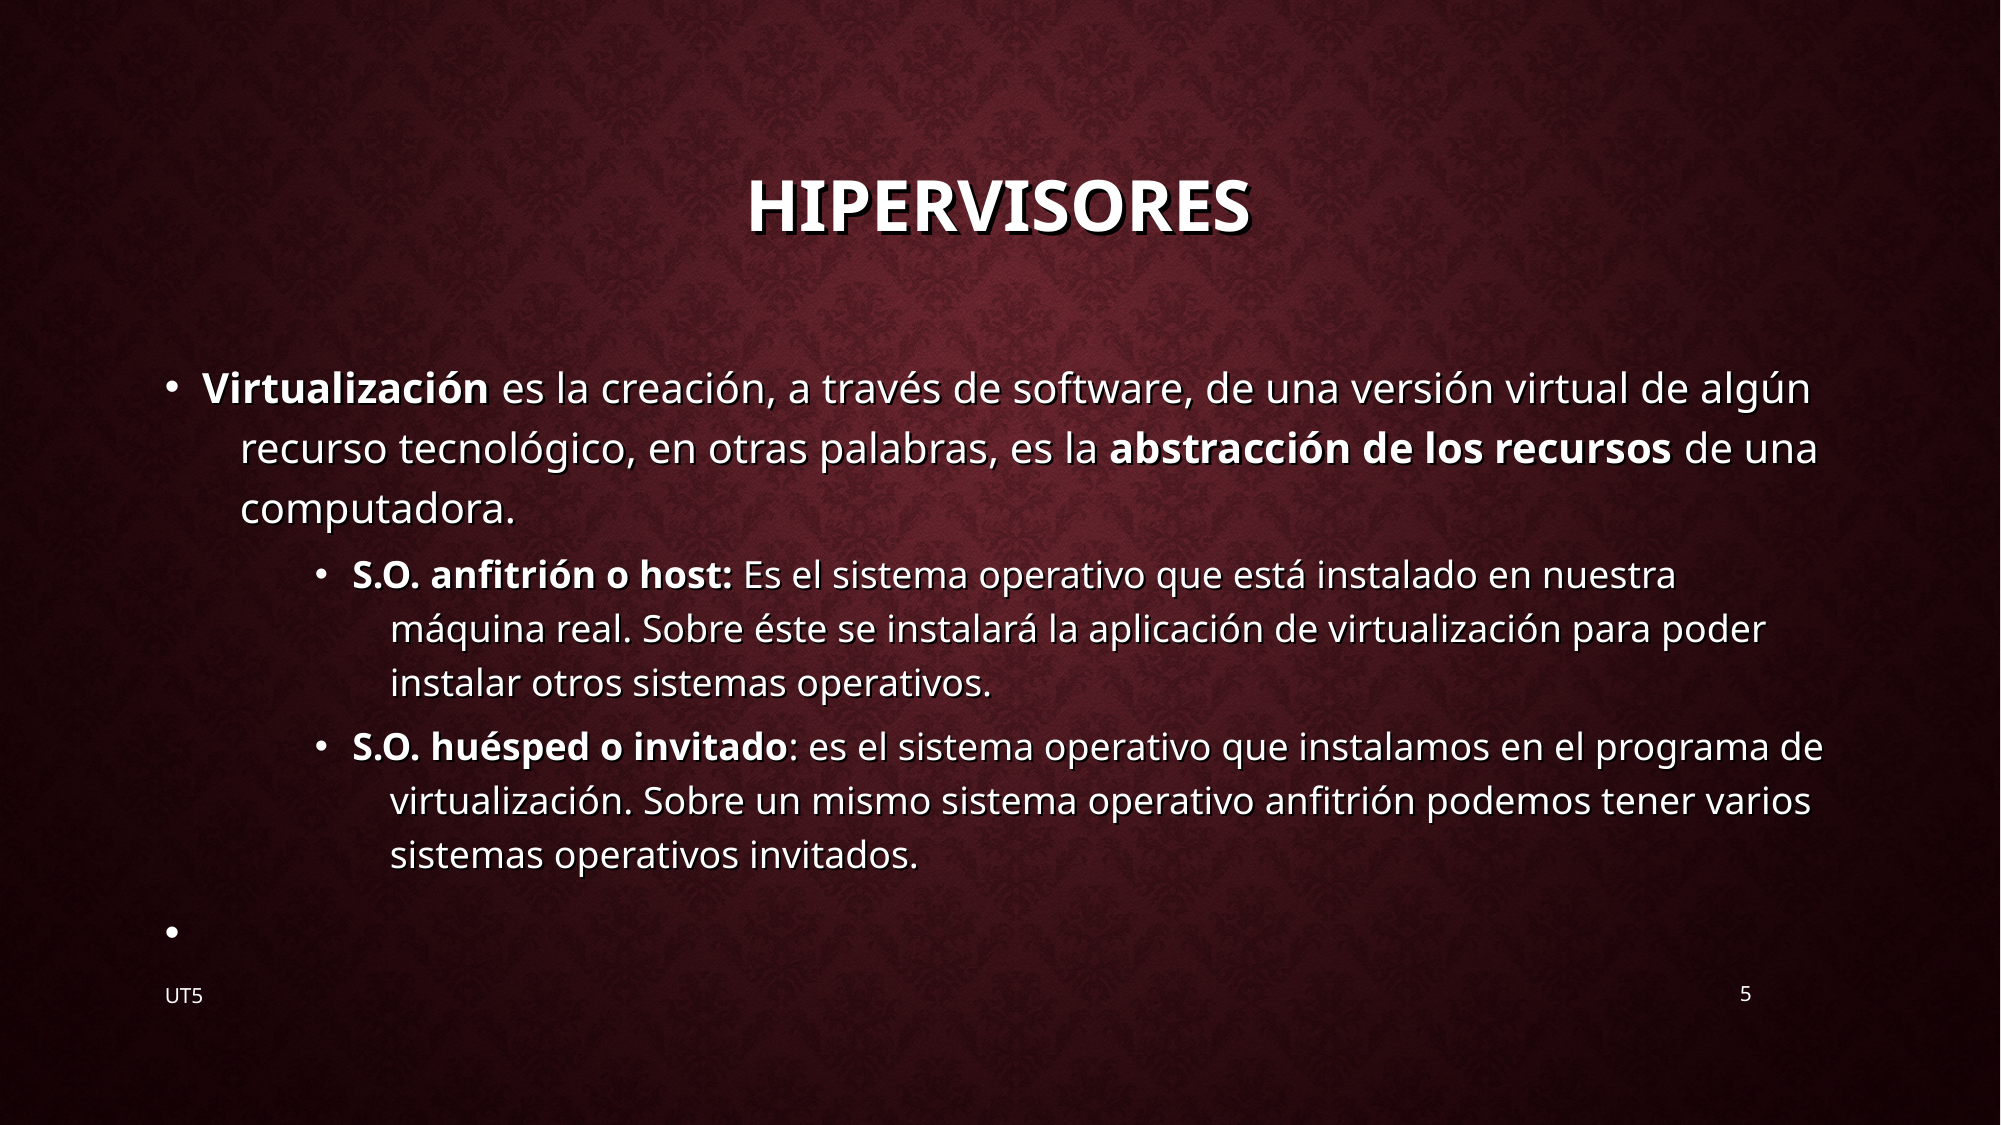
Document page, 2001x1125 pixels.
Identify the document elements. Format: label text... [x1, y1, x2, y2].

title hipervisores [149, 99, 1849, 318]
text_box [1724, 965, 1849, 1025]
text_box UT5 [149, 965, 1245, 1025]
list Virtualización es la creación, a través de software, de una versión virtual de algún recurso tecnológico, en otras palabras, es la abstracción de los recursos de una computadora. S.O. anfitrión o host: Es el sistema operativo que está instalado en nuestra máquina real. Sobre éste se instalará la aplicación de virtualización para poder instalar otros sistemas operativos. S.O. huésped o invitado: es el sistema operativo que instalamos en el programa de virtualización. Sobre un mismo sistema operativo anfitrión podemos tener varios sistemas operativos invitados. [149, 343, 1849, 950]
